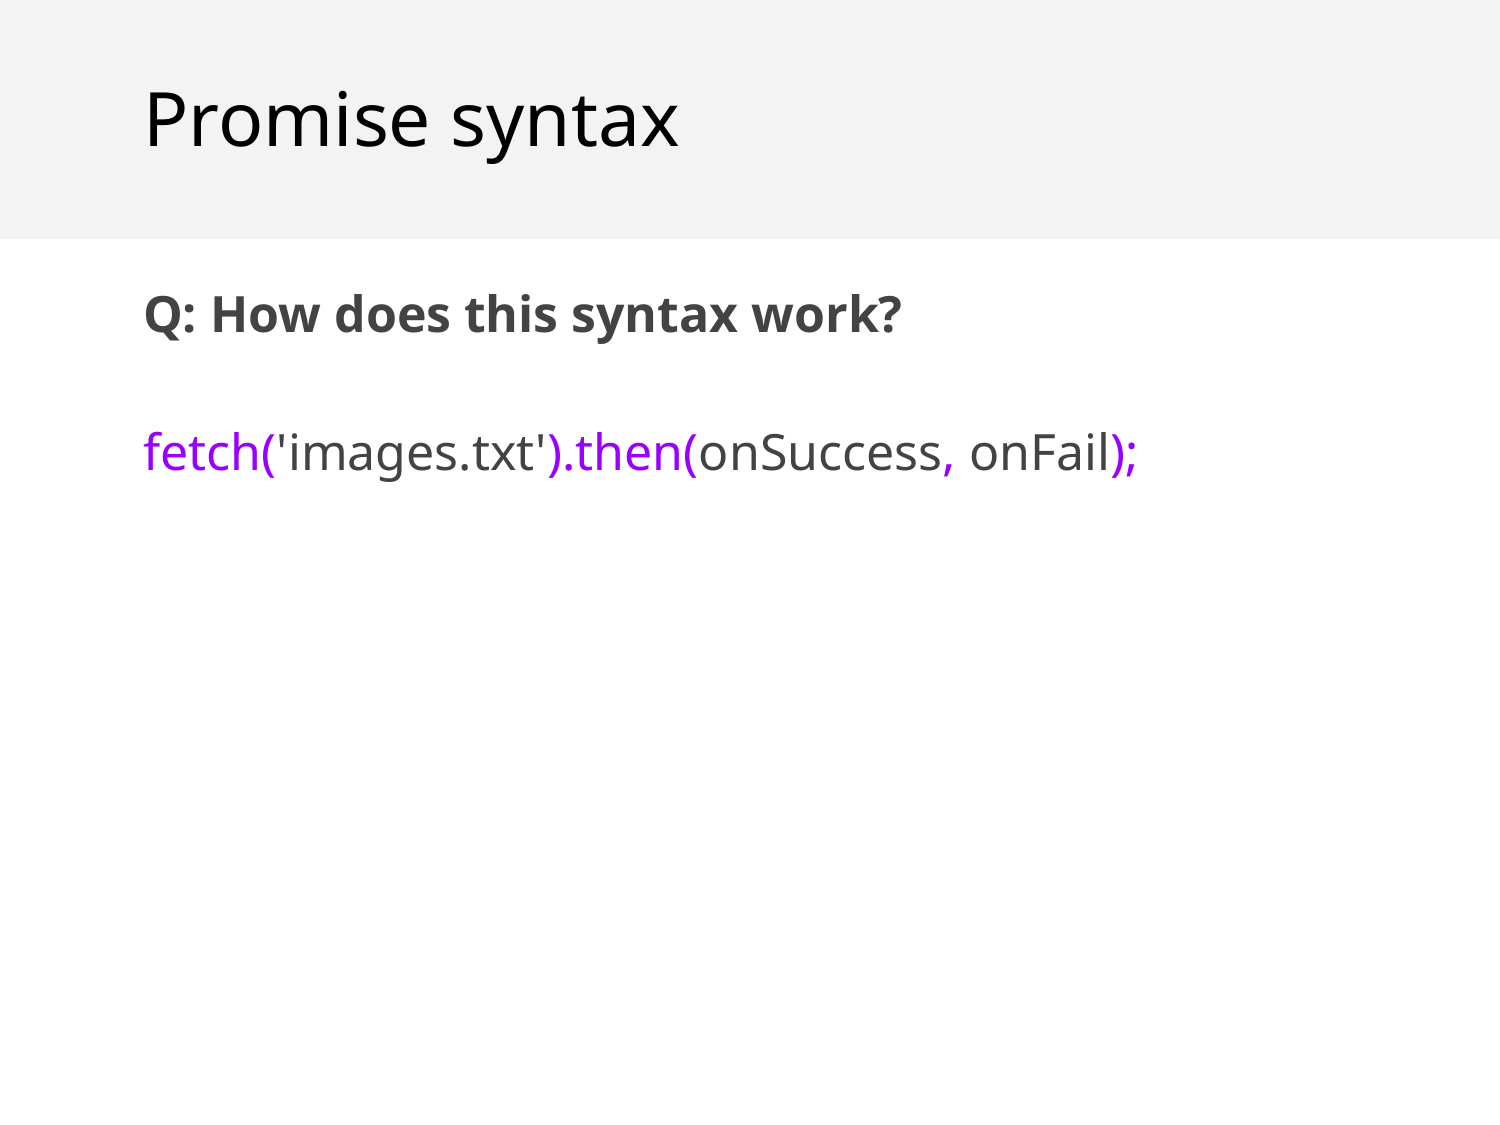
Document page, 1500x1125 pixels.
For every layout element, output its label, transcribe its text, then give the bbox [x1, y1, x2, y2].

list Q: How does this syntax work? fetch('images.txt').then(onSuccess, onFail); [128, 258, 1425, 1046]
title Promise syntax [128, 56, 1372, 183]
